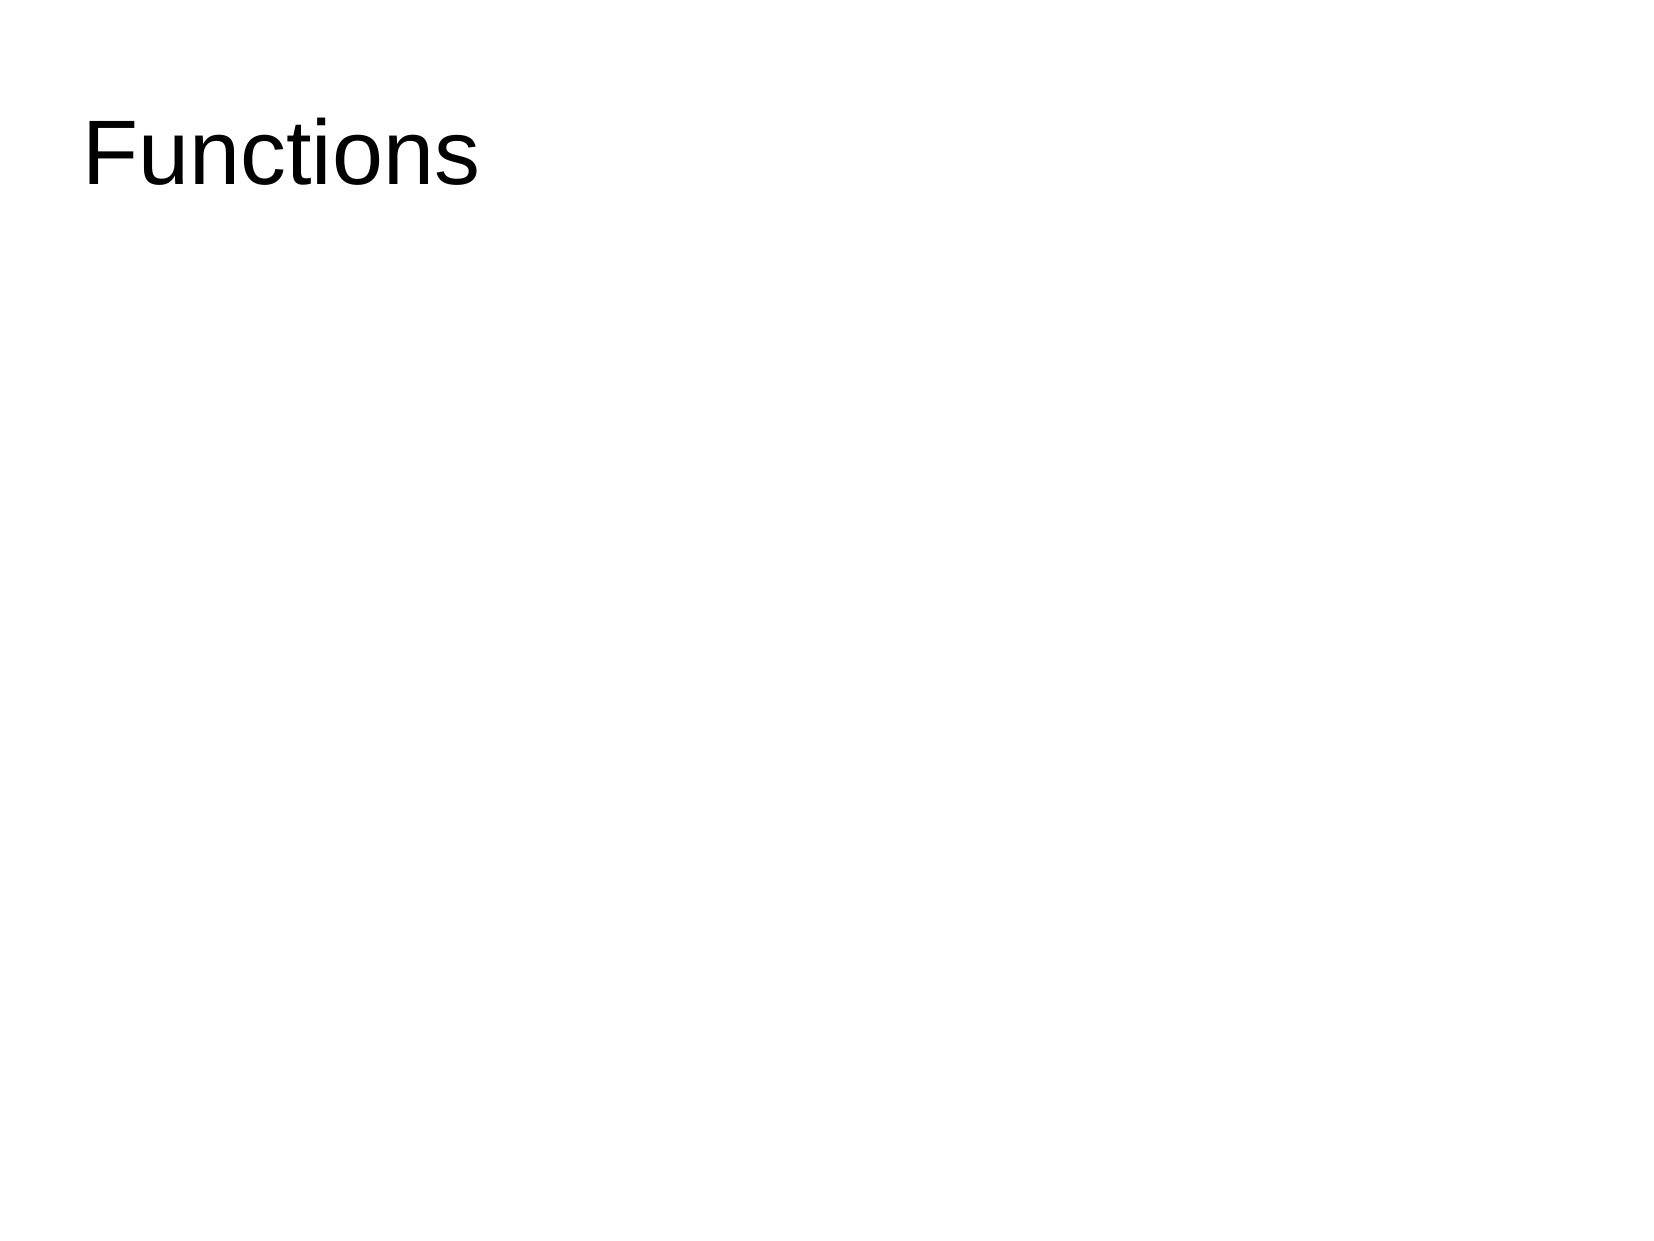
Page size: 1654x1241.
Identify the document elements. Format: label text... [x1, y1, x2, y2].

title Functions [82, 49, 1571, 257]
